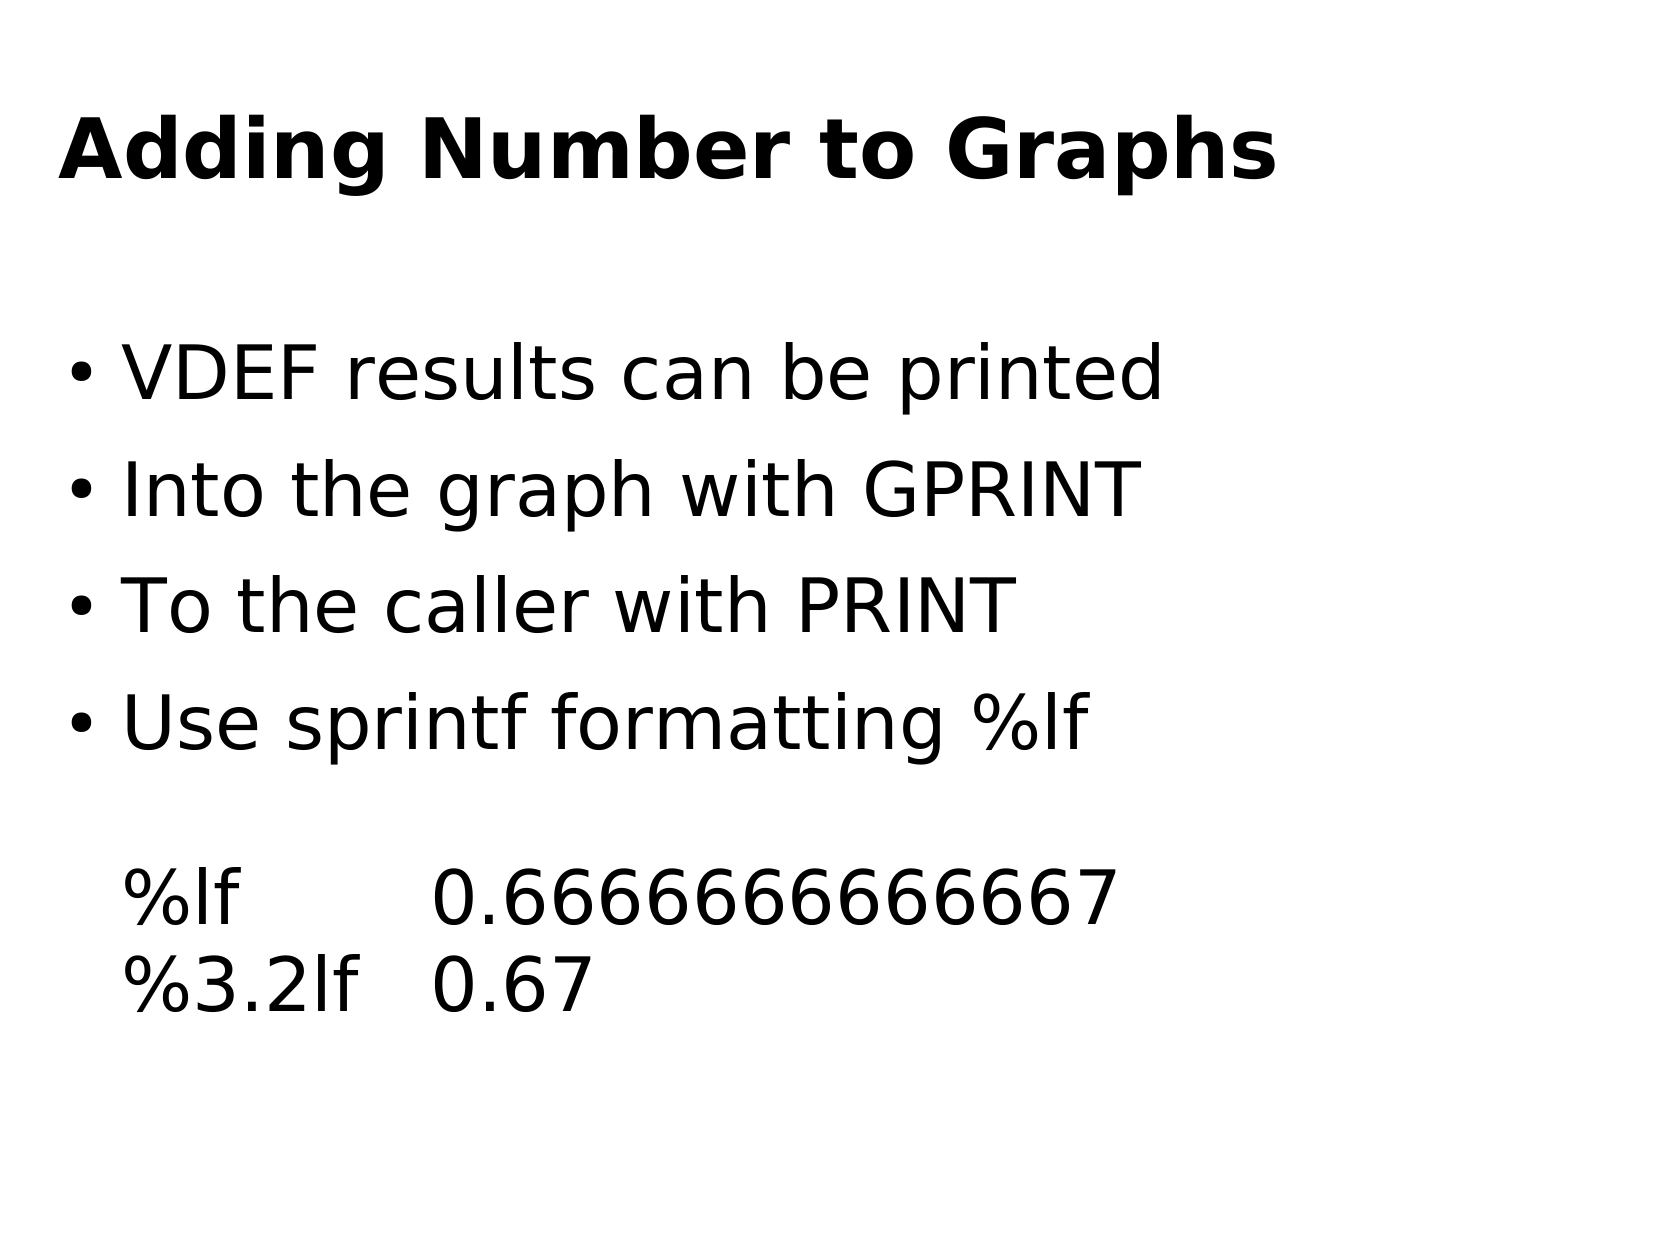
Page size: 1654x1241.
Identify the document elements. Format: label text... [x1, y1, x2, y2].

list VDEF results can be printed Into the graph with GPRINT To the caller with PRINT Use sprintf formatting %lf %lf 0.6666666666667 %3.2lf 0.67 [50, 329, 1571, 1099]
title Adding Number to Graphs [59, 75, 1607, 225]
